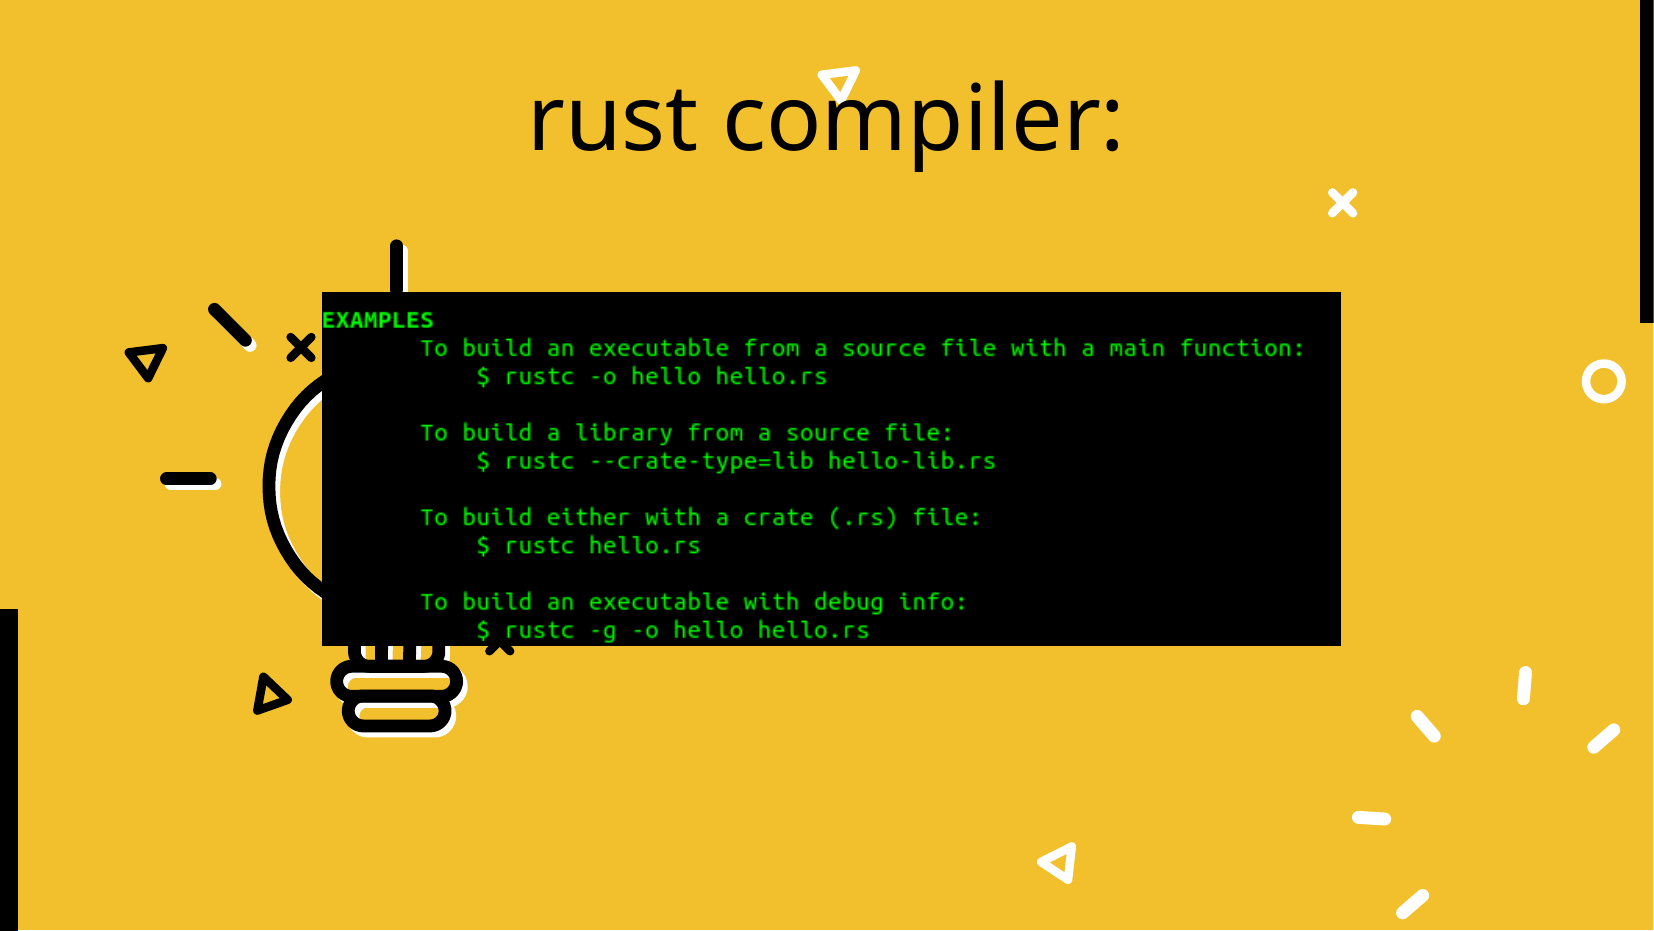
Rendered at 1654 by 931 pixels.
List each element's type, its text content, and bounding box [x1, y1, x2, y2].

picture [322, 292, 1341, 646]
title rust compiler: [82, 37, 1571, 193]
